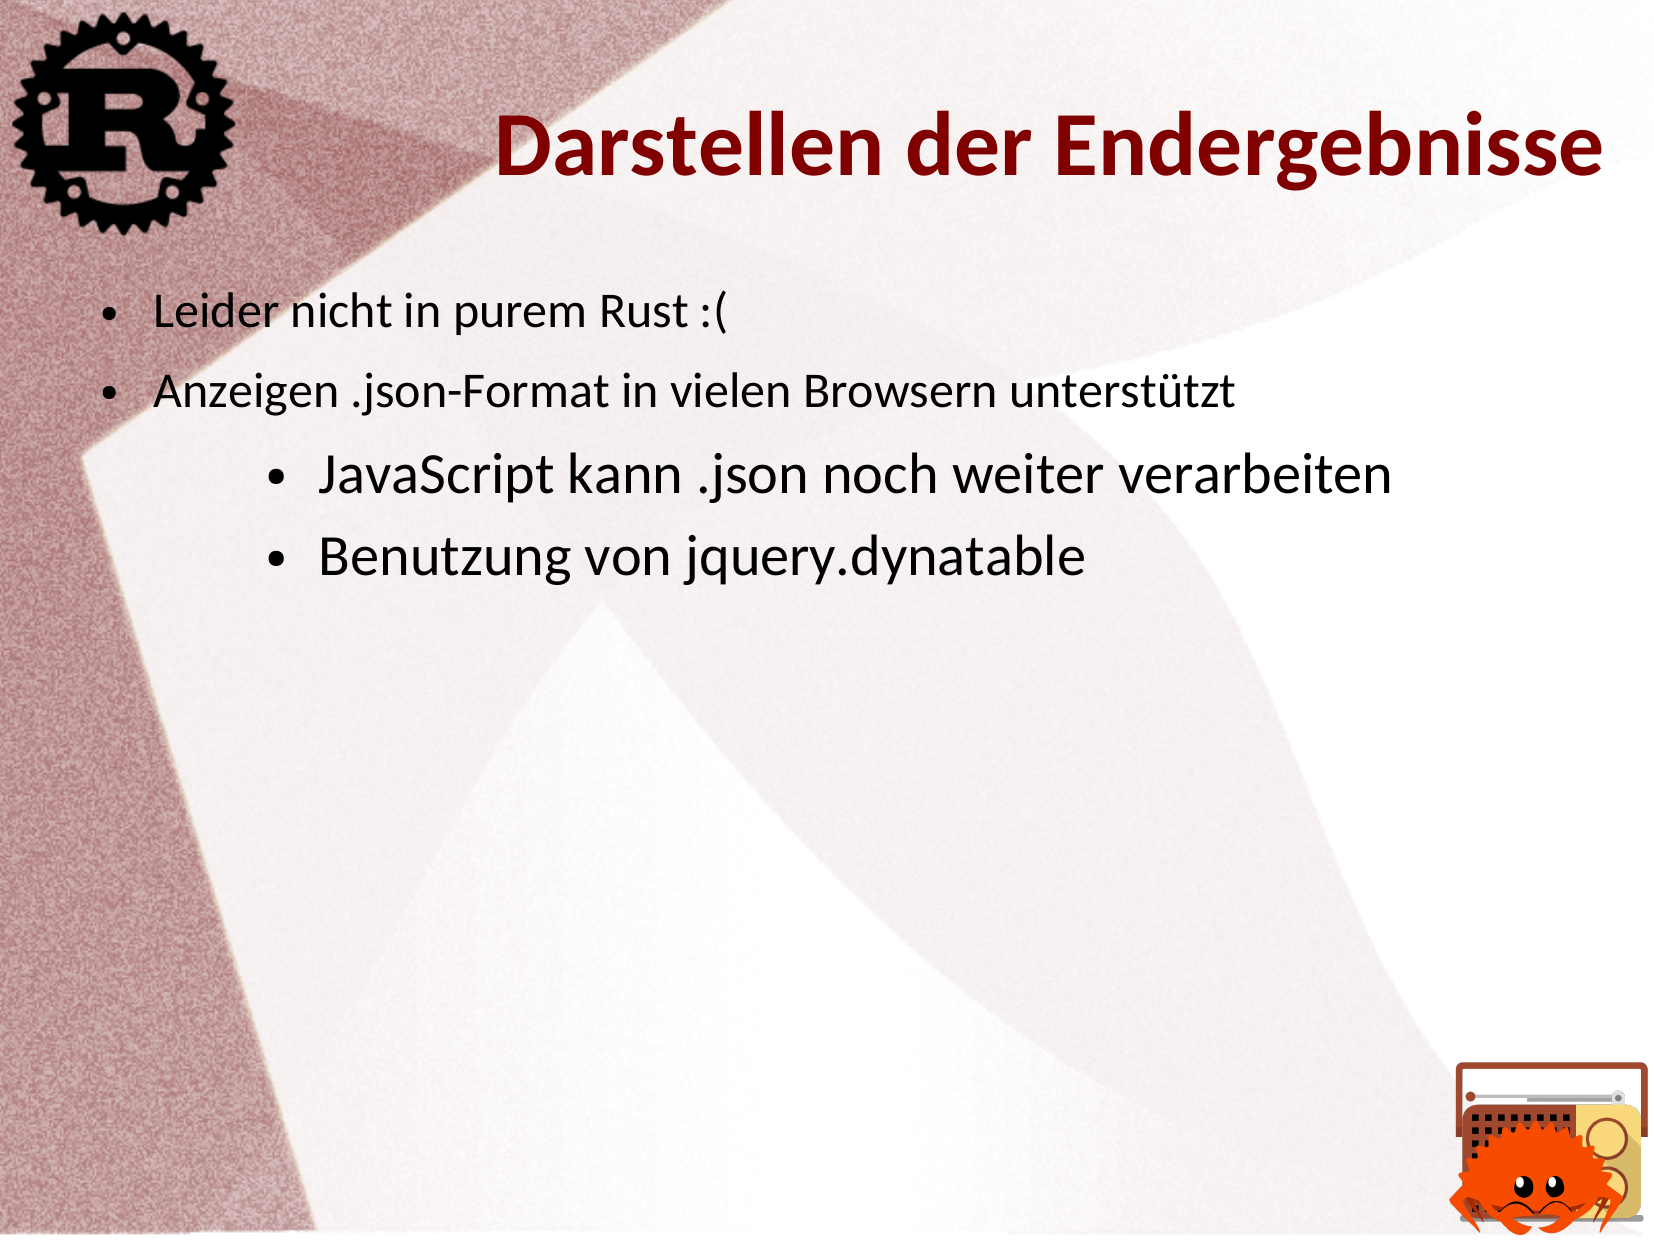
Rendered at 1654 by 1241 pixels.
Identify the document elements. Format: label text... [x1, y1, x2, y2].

picture [0, 0, 1654, 1241]
title Darstellen der Endergebnisse [442, 40, 1607, 266]
list Leider nicht in purem Rust :( Anzeigen .json-Format in vielen Browsern unterstützt JavaScript kann .json noch weiter verarbeiten Benutzung von jquery.dynatable [82, 290, 1571, 1109]
